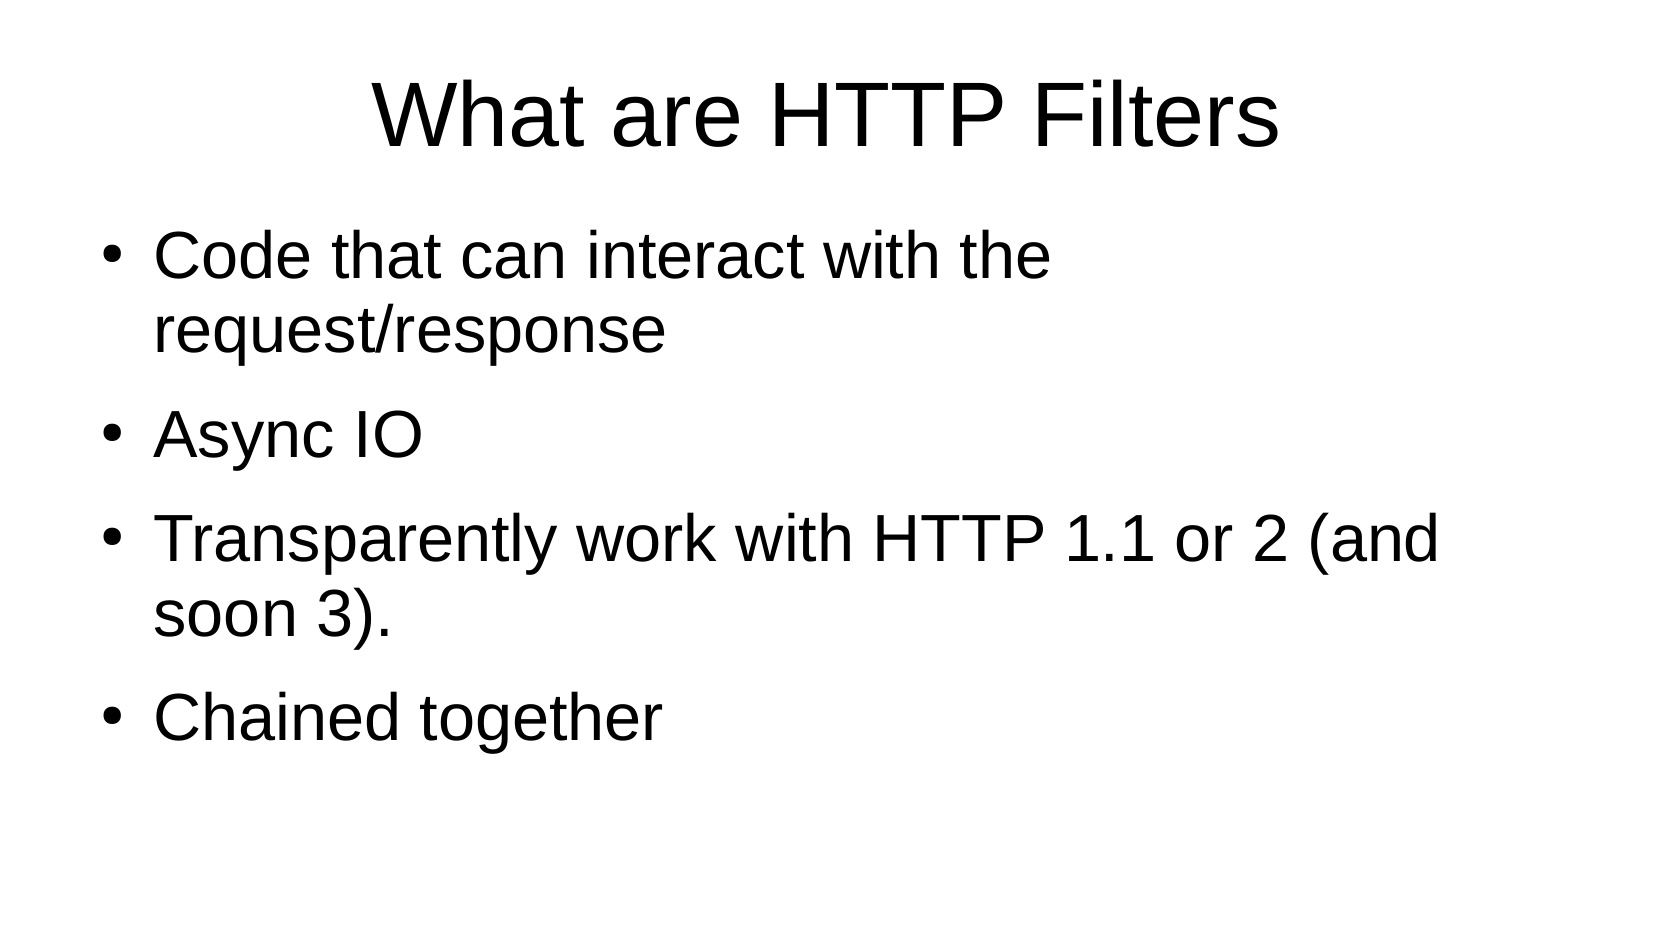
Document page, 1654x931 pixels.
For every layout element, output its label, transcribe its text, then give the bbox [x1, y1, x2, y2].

title What are HTTP Filters [82, 37, 1571, 193]
list Code that can interact with the request/response Async IO Transparently work with HTTP 1.1 or 2 (and soon 3). Chained together [82, 217, 1571, 758]
